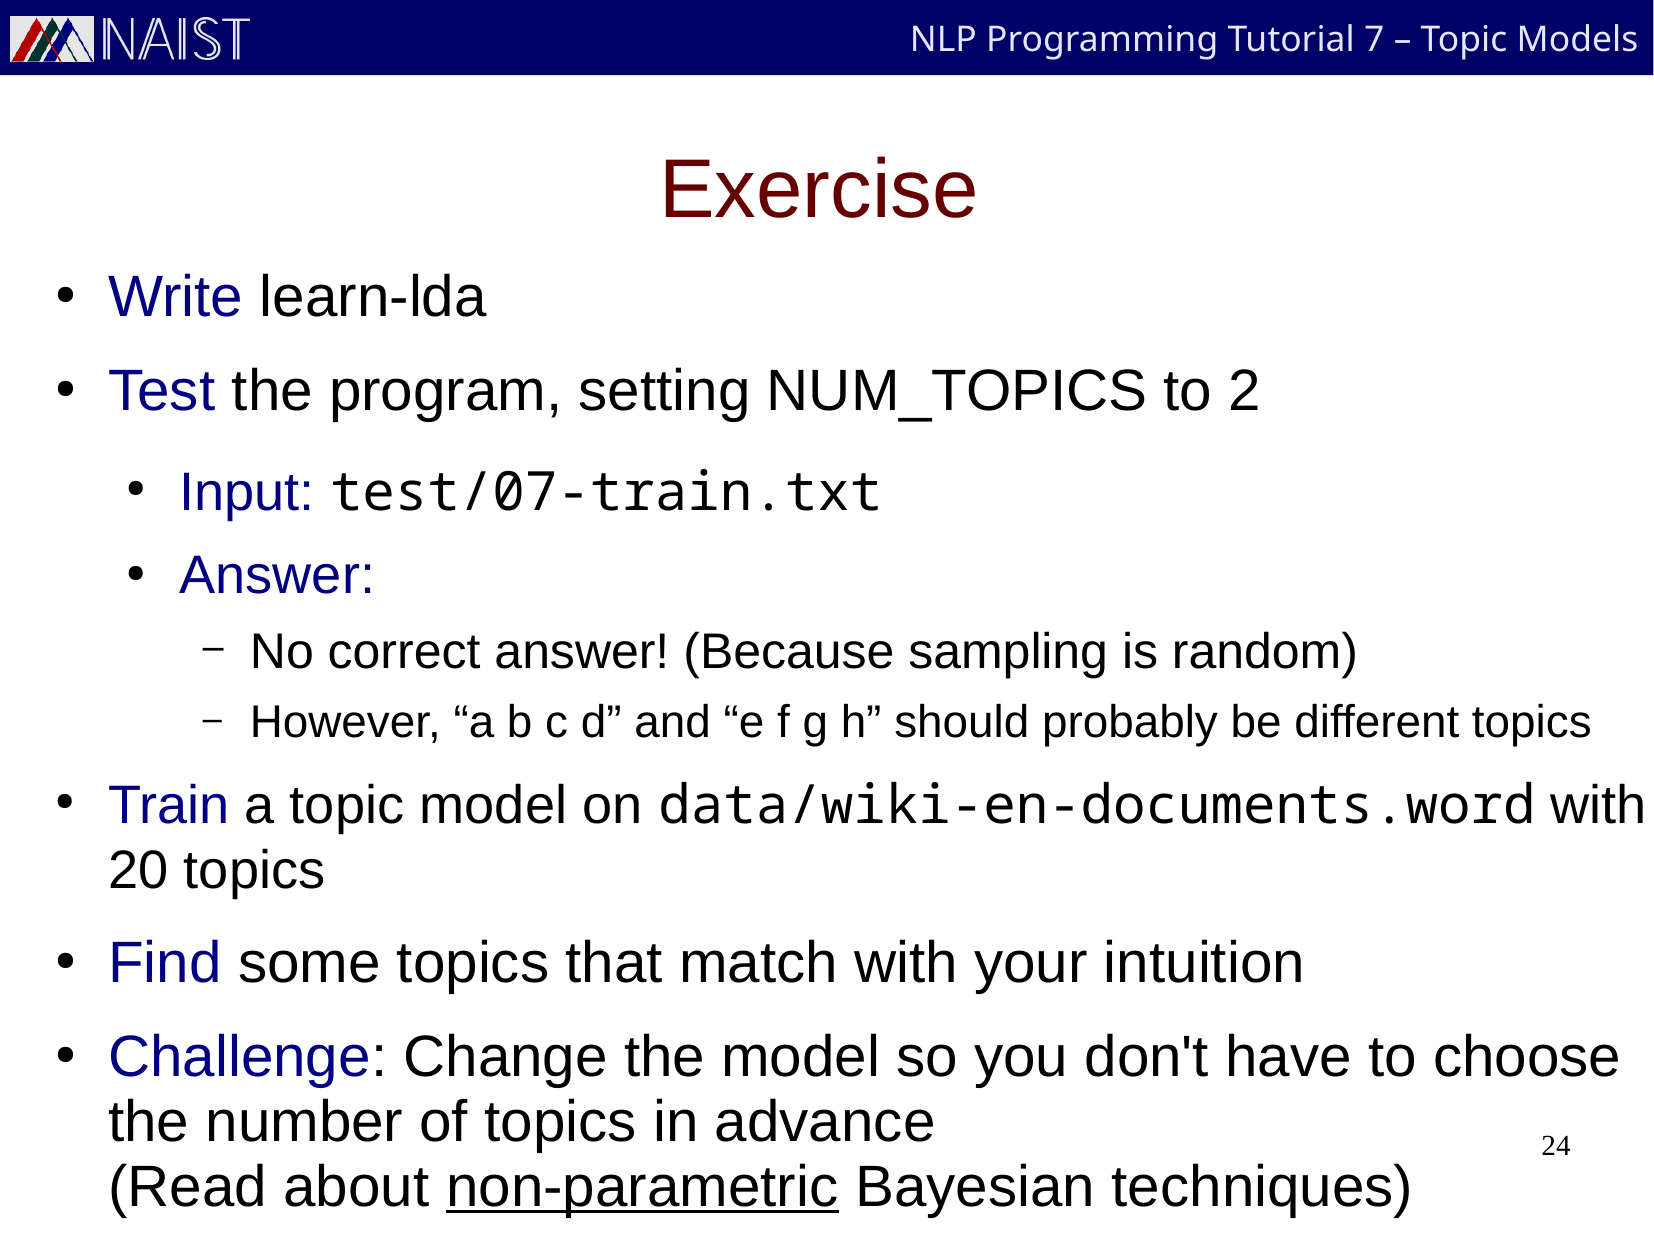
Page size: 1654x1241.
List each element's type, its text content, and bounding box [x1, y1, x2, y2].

picture [102, 17, 251, 60]
title Exercise [75, 92, 1564, 263]
list Write learn-lda Test the program, setting NUM_TOPICS to 2 Input: test/07-train.txt Answer: No correct answer! (Because sampling is random) However, “a b c d” and “e f g h” should probably be different topics Train a topic model on data/wiki-en-documents.word with 20 topics Find some topics that match with your intuition Challenge: Change the model so you don't have to choose the number of topics in advance (Read about non-parametric Bayesian techniques) [37, 263, 1654, 1202]
picture [10, 16, 94, 62]
